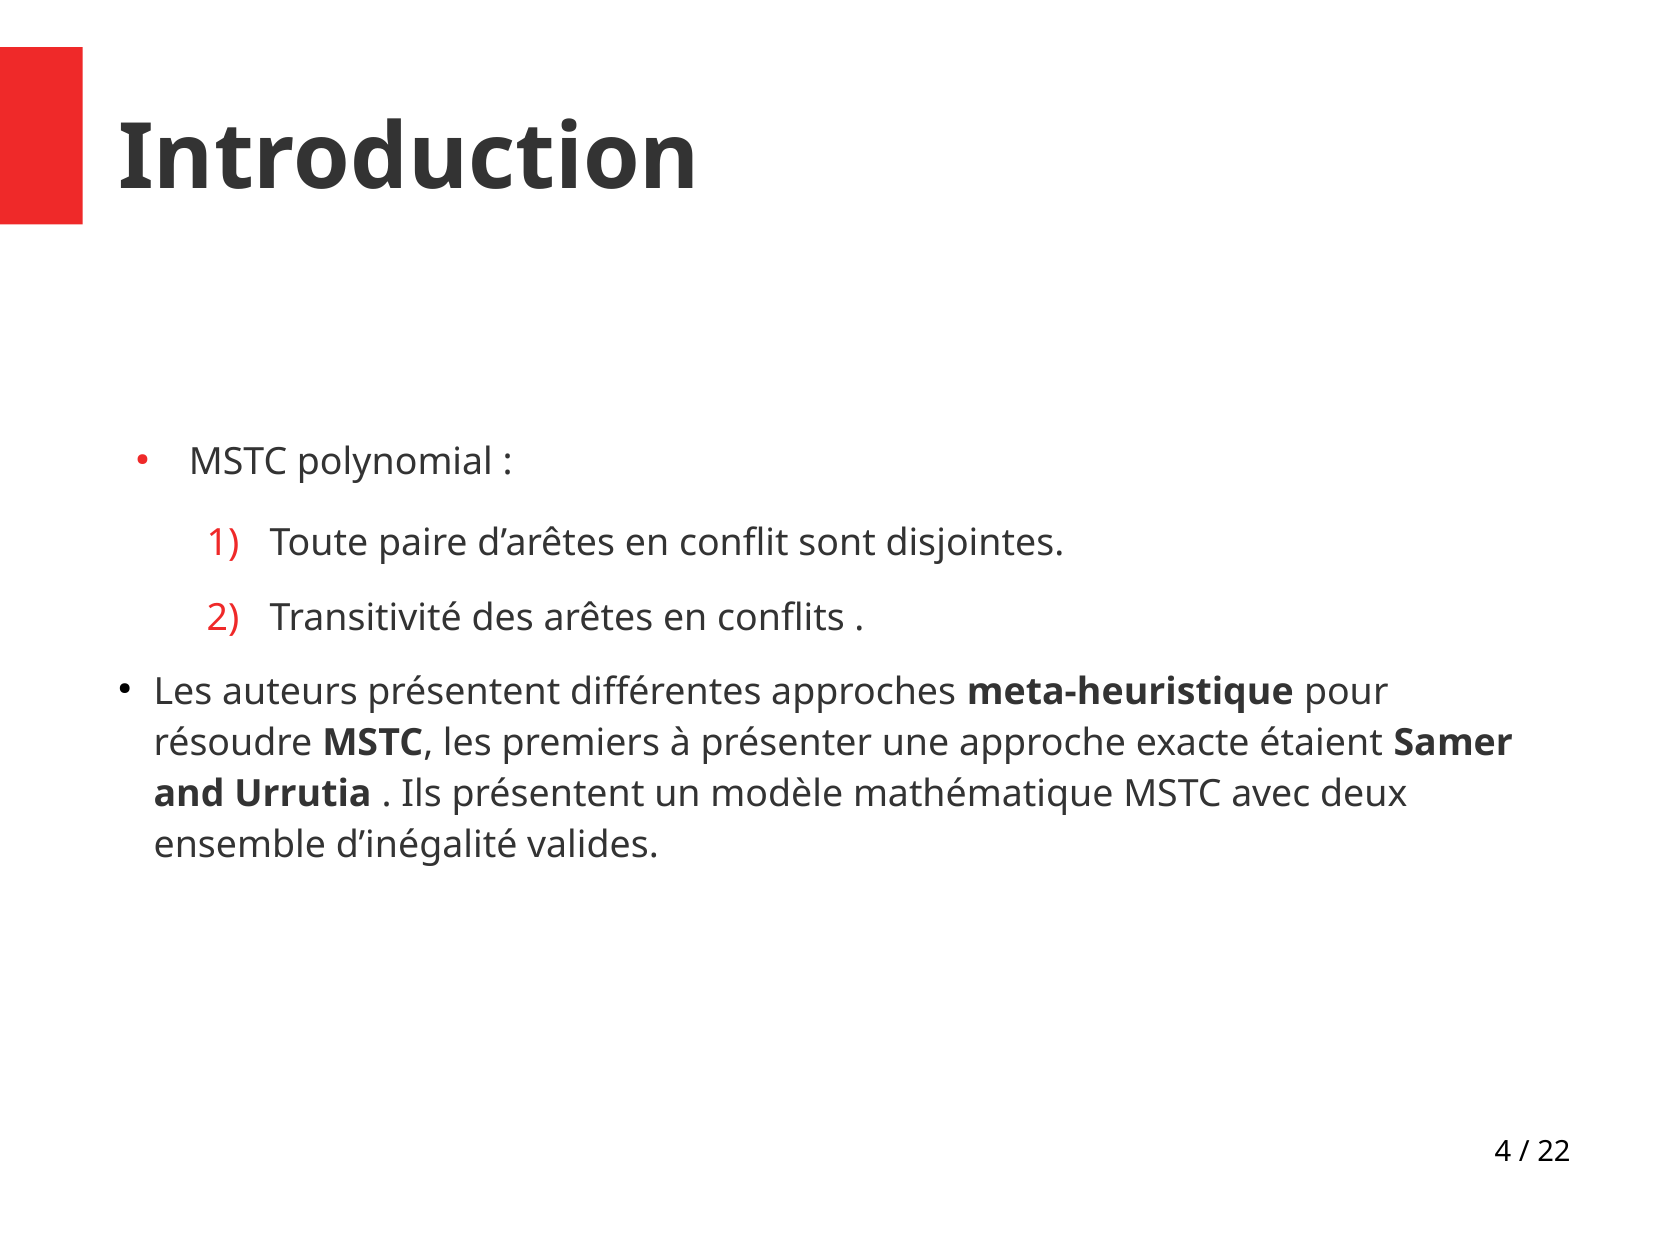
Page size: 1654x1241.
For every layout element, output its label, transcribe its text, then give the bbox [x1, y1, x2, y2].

list MSTC polynomial : Toute paire d’arêtes en conflit sont disjointes. Transitivité des arêtes en conflits . Les auteurs présentent différentes approches meta-heuristique pour résoudre MSTC, les premiers à présenter une approche exacte étaient Samer and Urrutia . Ils présentent un modèle mathématique MSTC avec deux ensemble d’inégalité valides. [118, 354, 1536, 1074]
title Introduction [118, 49, 1571, 257]
